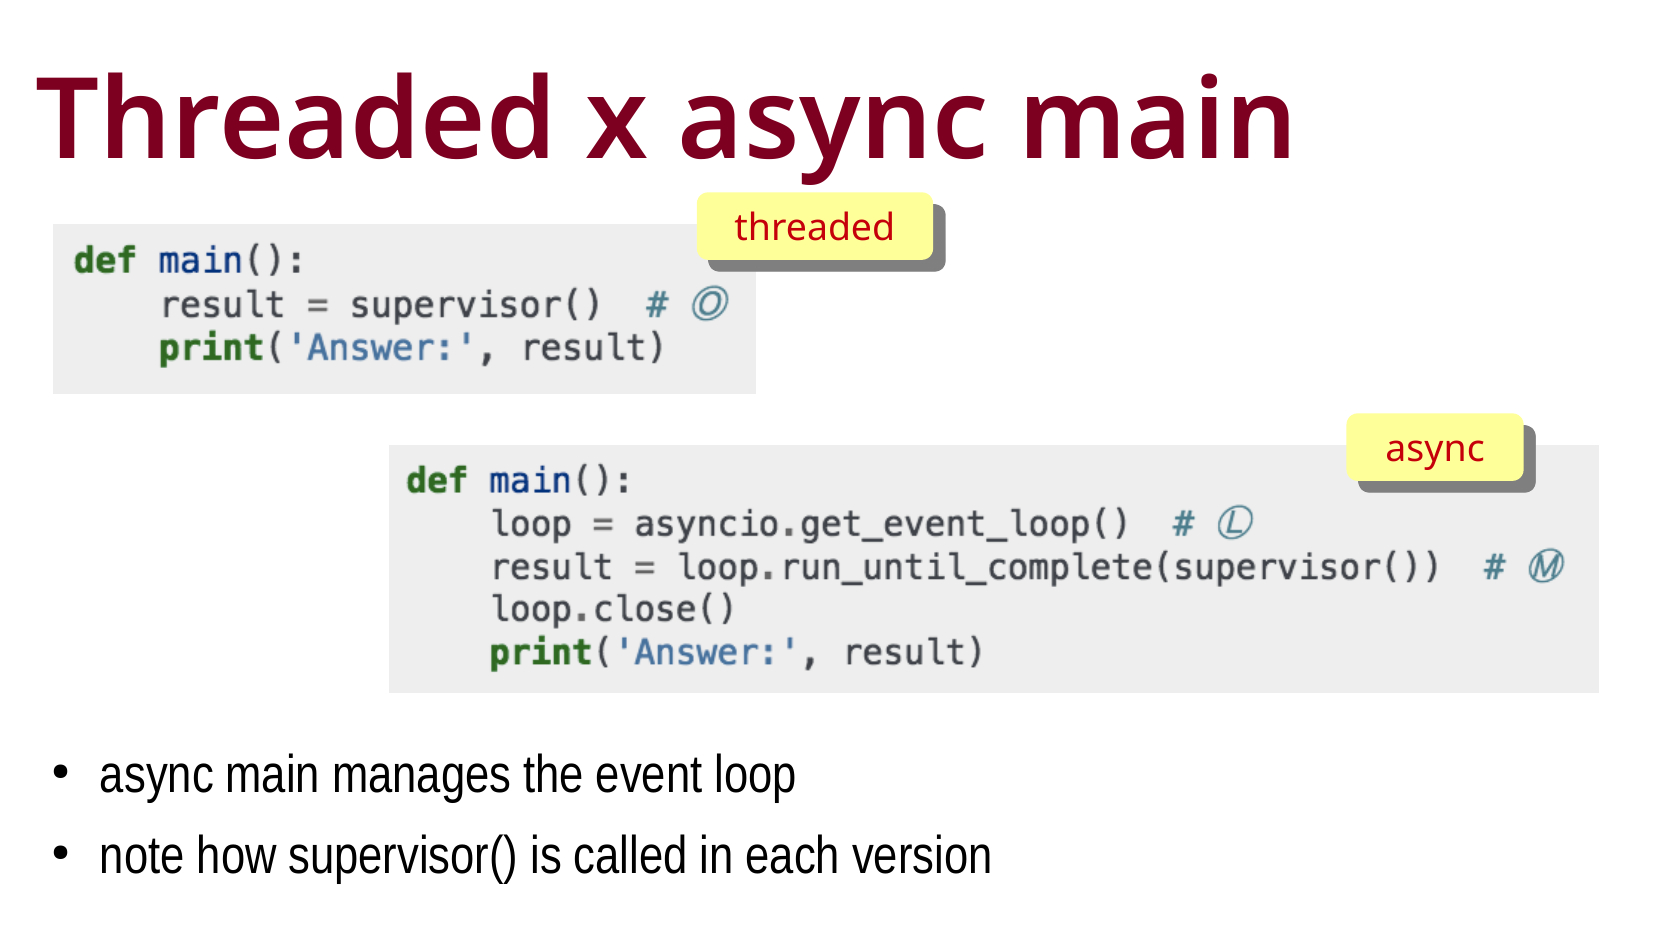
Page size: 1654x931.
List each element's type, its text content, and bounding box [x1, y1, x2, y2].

text_box async [1346, 413, 1524, 481]
picture [389, 445, 1599, 693]
list async main manages the event loop note how supervisor() is called in each version [35, 742, 1571, 886]
title Threaded x async main [35, 37, 1571, 193]
picture [53, 224, 756, 394]
text_box threaded [696, 192, 934, 260]
